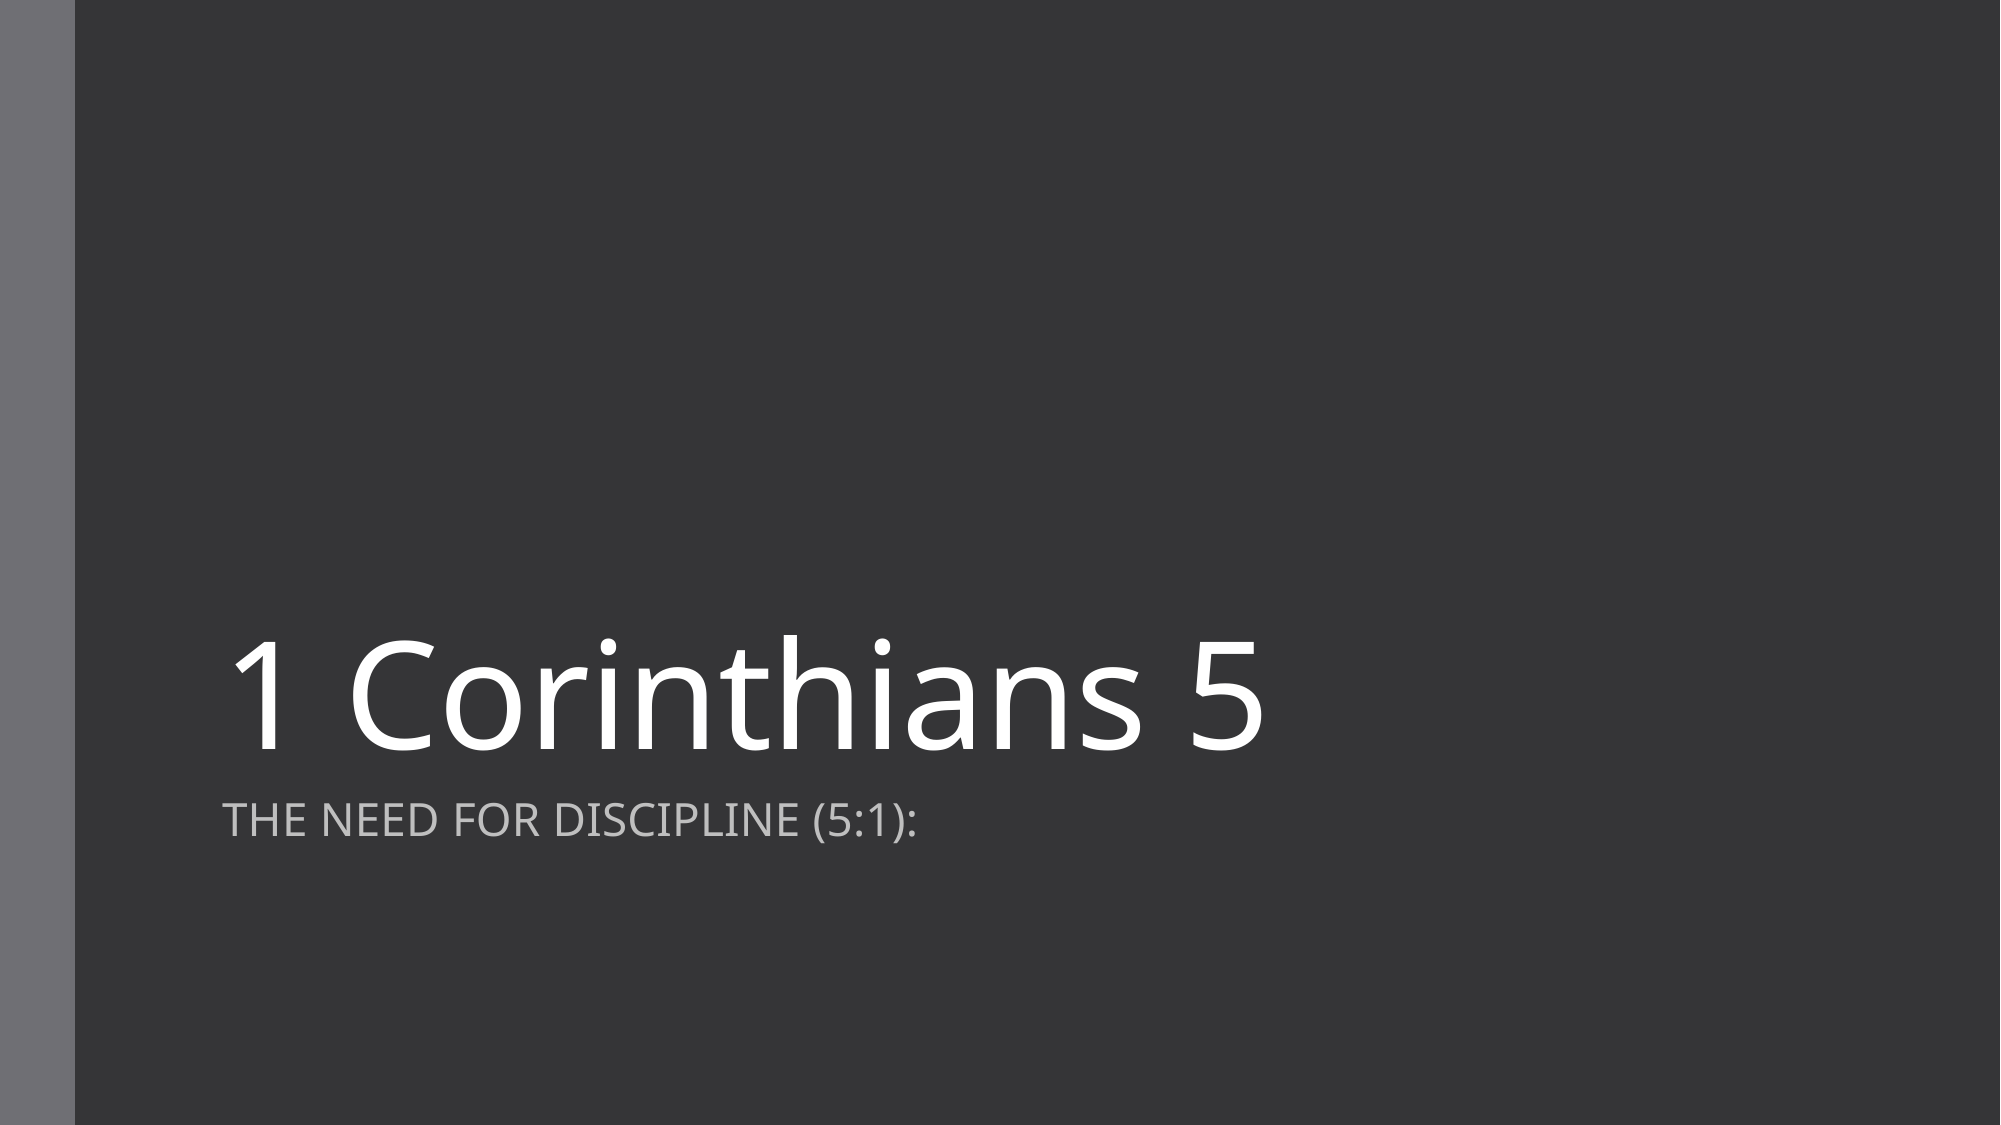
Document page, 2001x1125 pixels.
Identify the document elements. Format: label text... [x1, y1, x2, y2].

title 1 Corinthians 5 [206, 124, 1752, 787]
subtitle THE NEED FOR DISCIPLINE (5:1): [206, 787, 1752, 1066]
